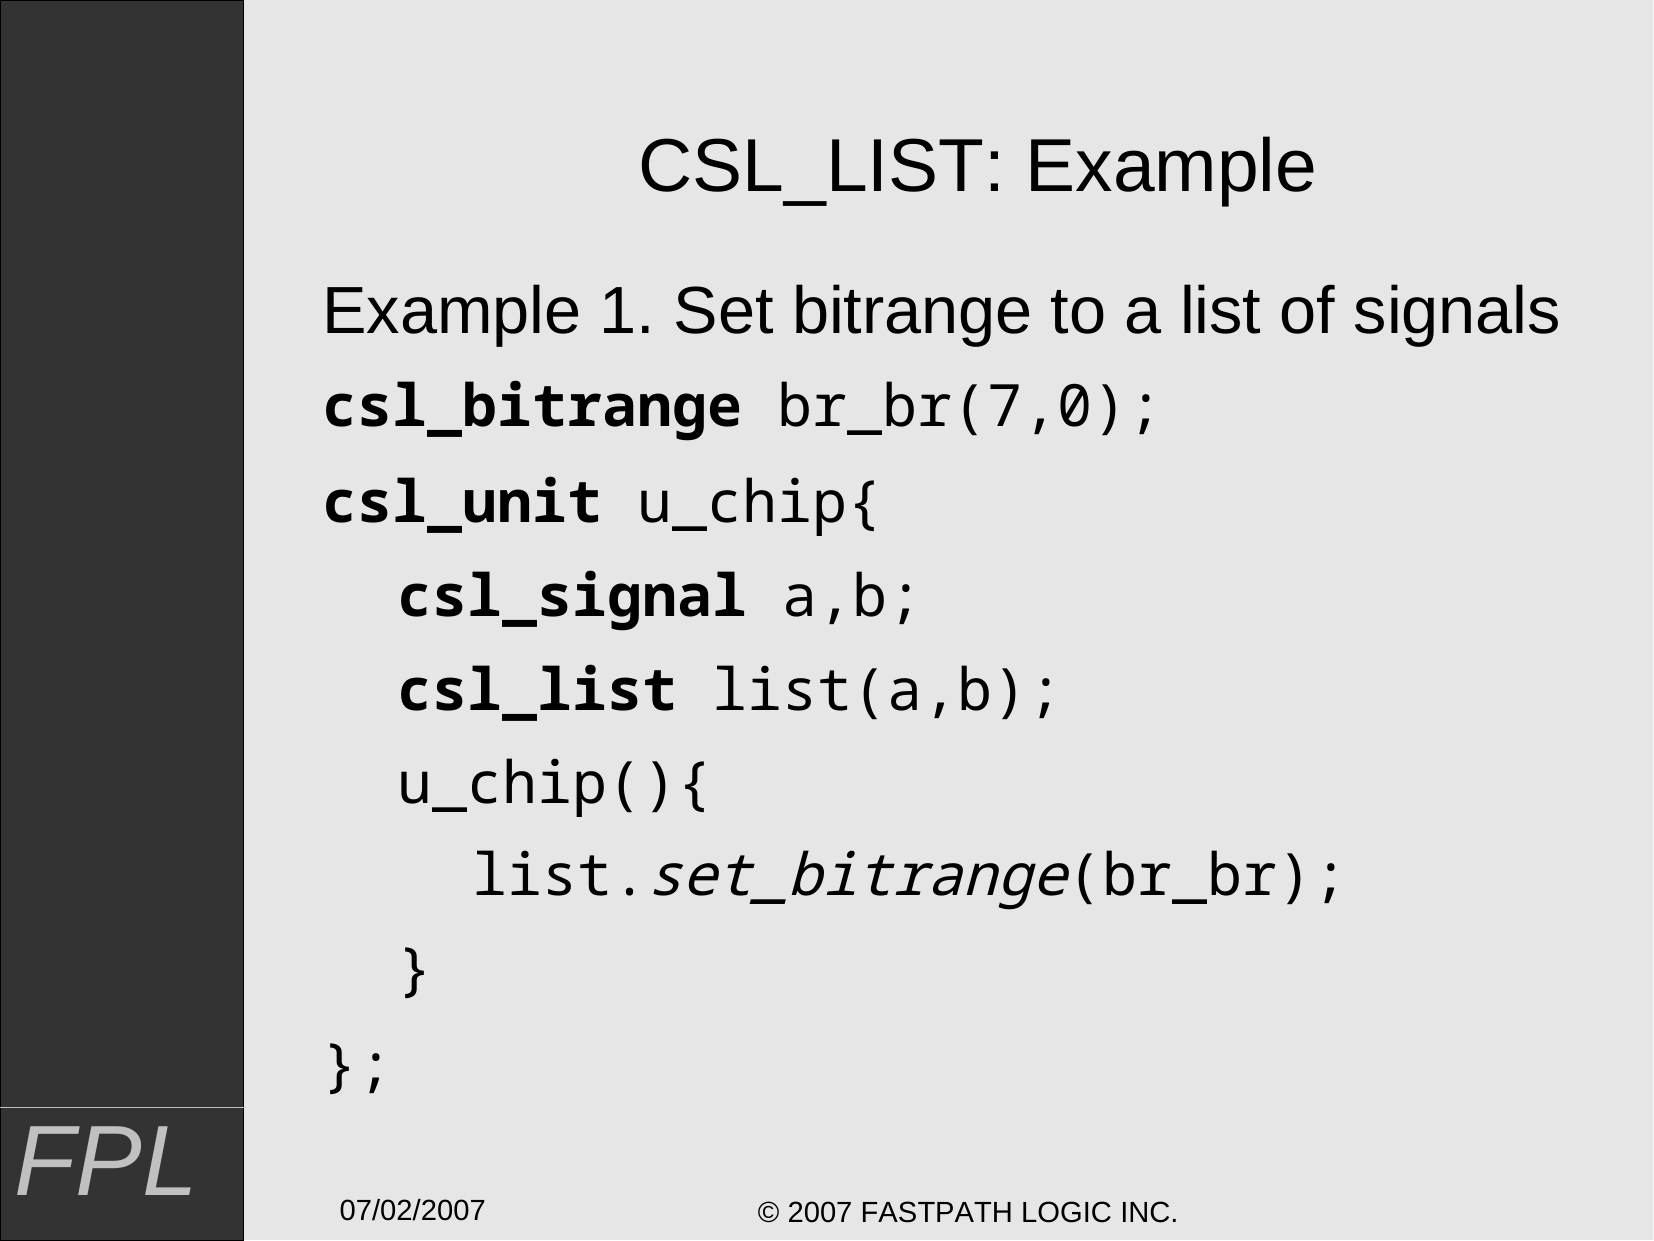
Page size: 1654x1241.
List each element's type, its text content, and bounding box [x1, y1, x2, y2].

title CSL_LIST: Example [427, 57, 1530, 272]
list Example 1. Set bitrange to a list of signals csl_bitrange br_br(7,0); csl_unit u_chip{ csl_signal a,b; csl_list list(a,b); u_chip(){ list.set_bitrange(br_br); } }; [322, 272, 1635, 1179]
